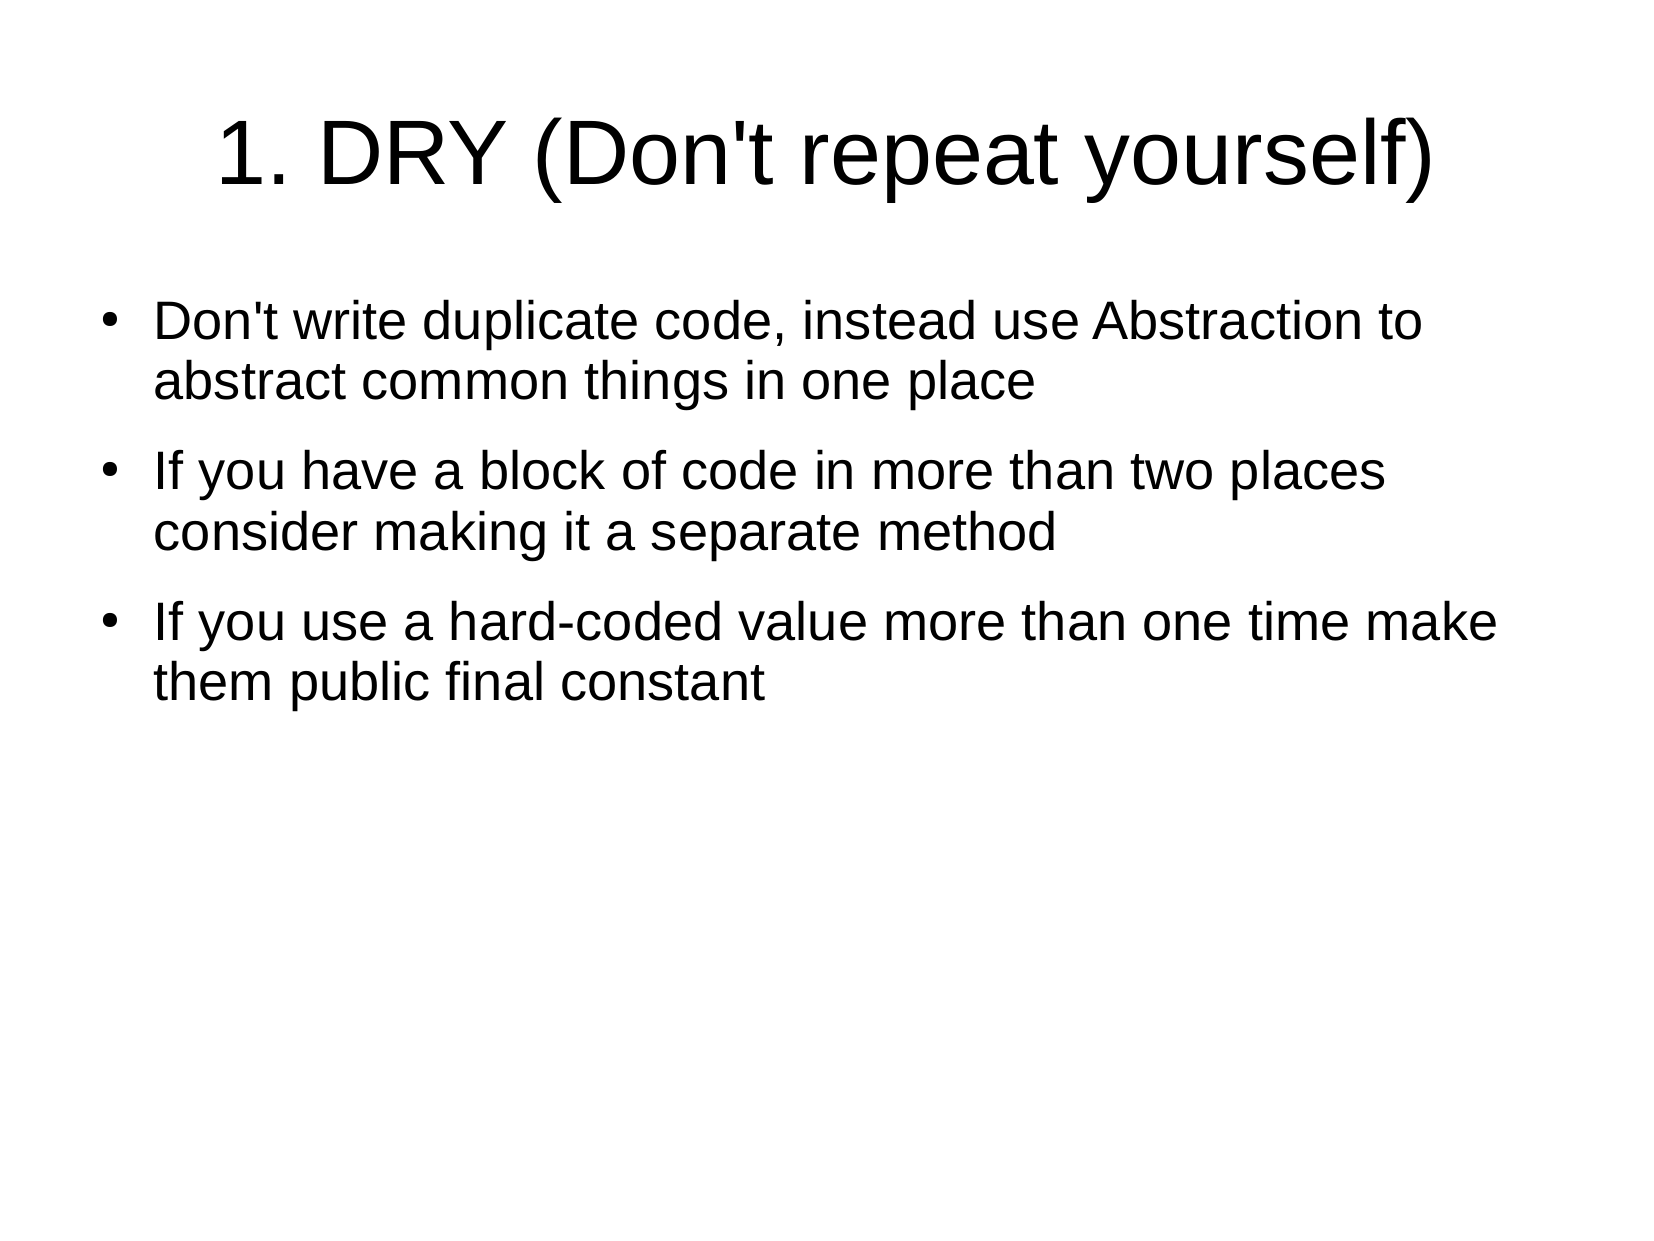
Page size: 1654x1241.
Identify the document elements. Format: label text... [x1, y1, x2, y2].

title 1. DRY (Don't repeat yourself) [82, 49, 1571, 257]
list Don't write duplicate code, instead use Abstraction to abstract common things in one place If you have a block of code in more than two places consider making it a separate method If you use a hard-coded value more than one time make them public final constant [82, 290, 1571, 1010]
